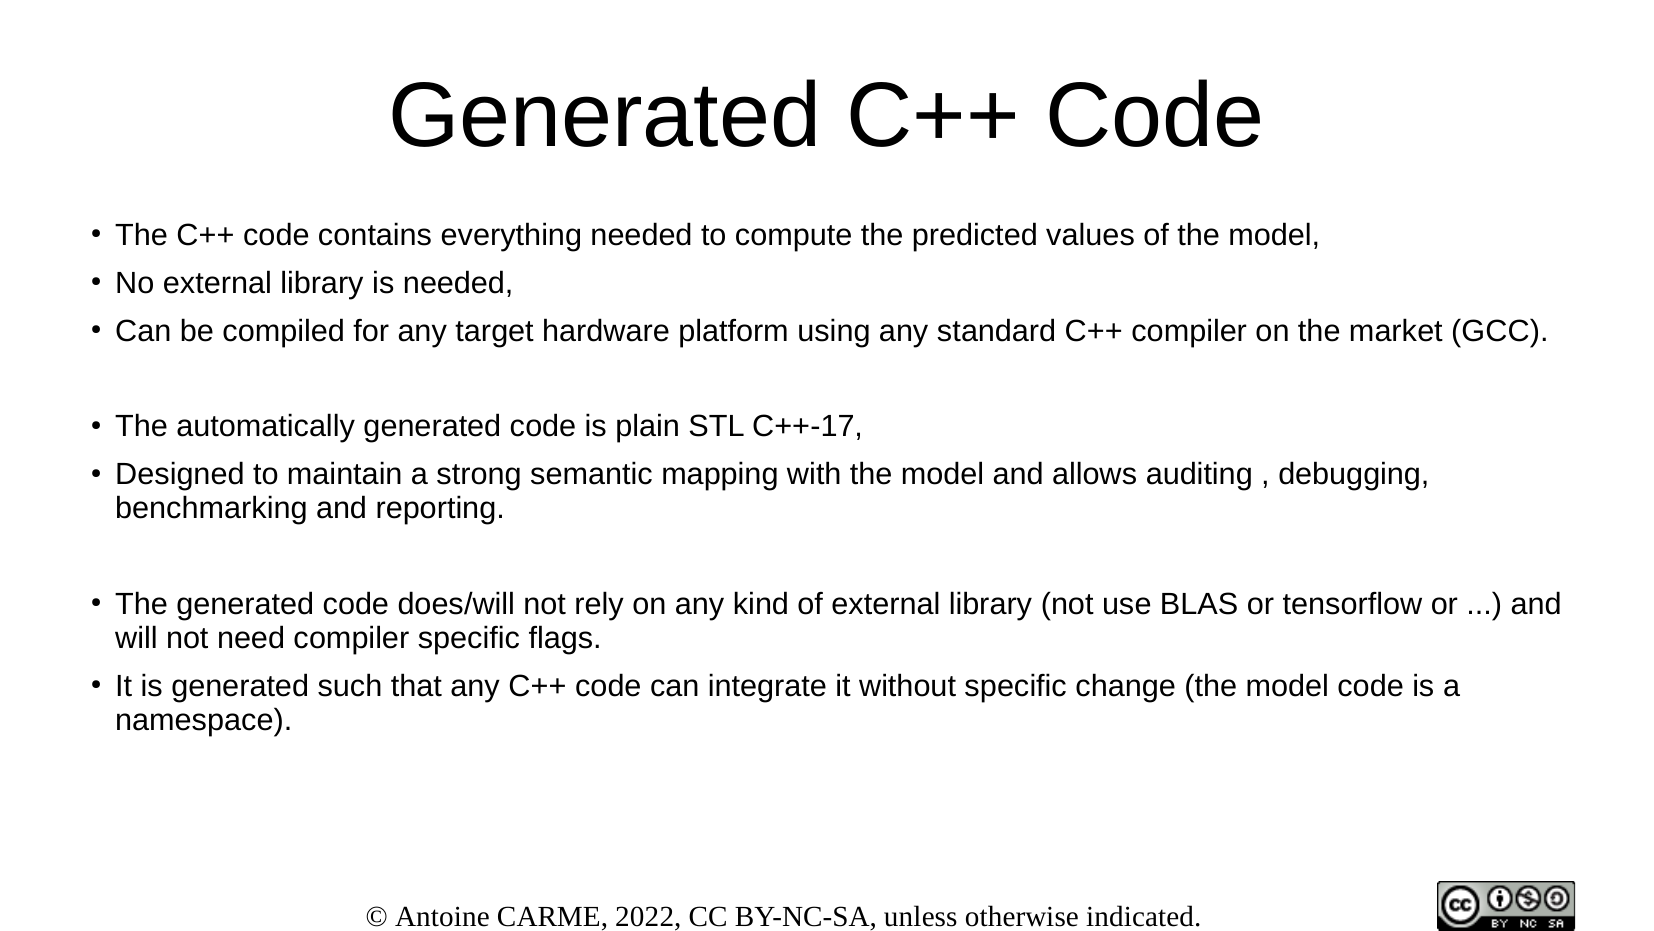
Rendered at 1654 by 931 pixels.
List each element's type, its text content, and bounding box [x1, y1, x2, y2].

list The C++ code contains everything needed to compute the predicted values of the model, No external library is needed, Can be compiled for any target hardware platform using any standard C++ compiler on the market (GCC). The automatically generated code is plain STL C++-17, Designed to maintain a strong semantic mapping with the model and allows auditing , debugging, benchmarking and reporting. The generated code does/will not rely on any kind of external library (not use BLAS or tensorflow or ...) and will not need compiler specific flags. It is generated such that any C++ code can integrate it without specific change (the model code is a namespace). [82, 217, 1571, 758]
picture [1437, 881, 1576, 931]
title Generated C++ Code [82, 37, 1571, 193]
